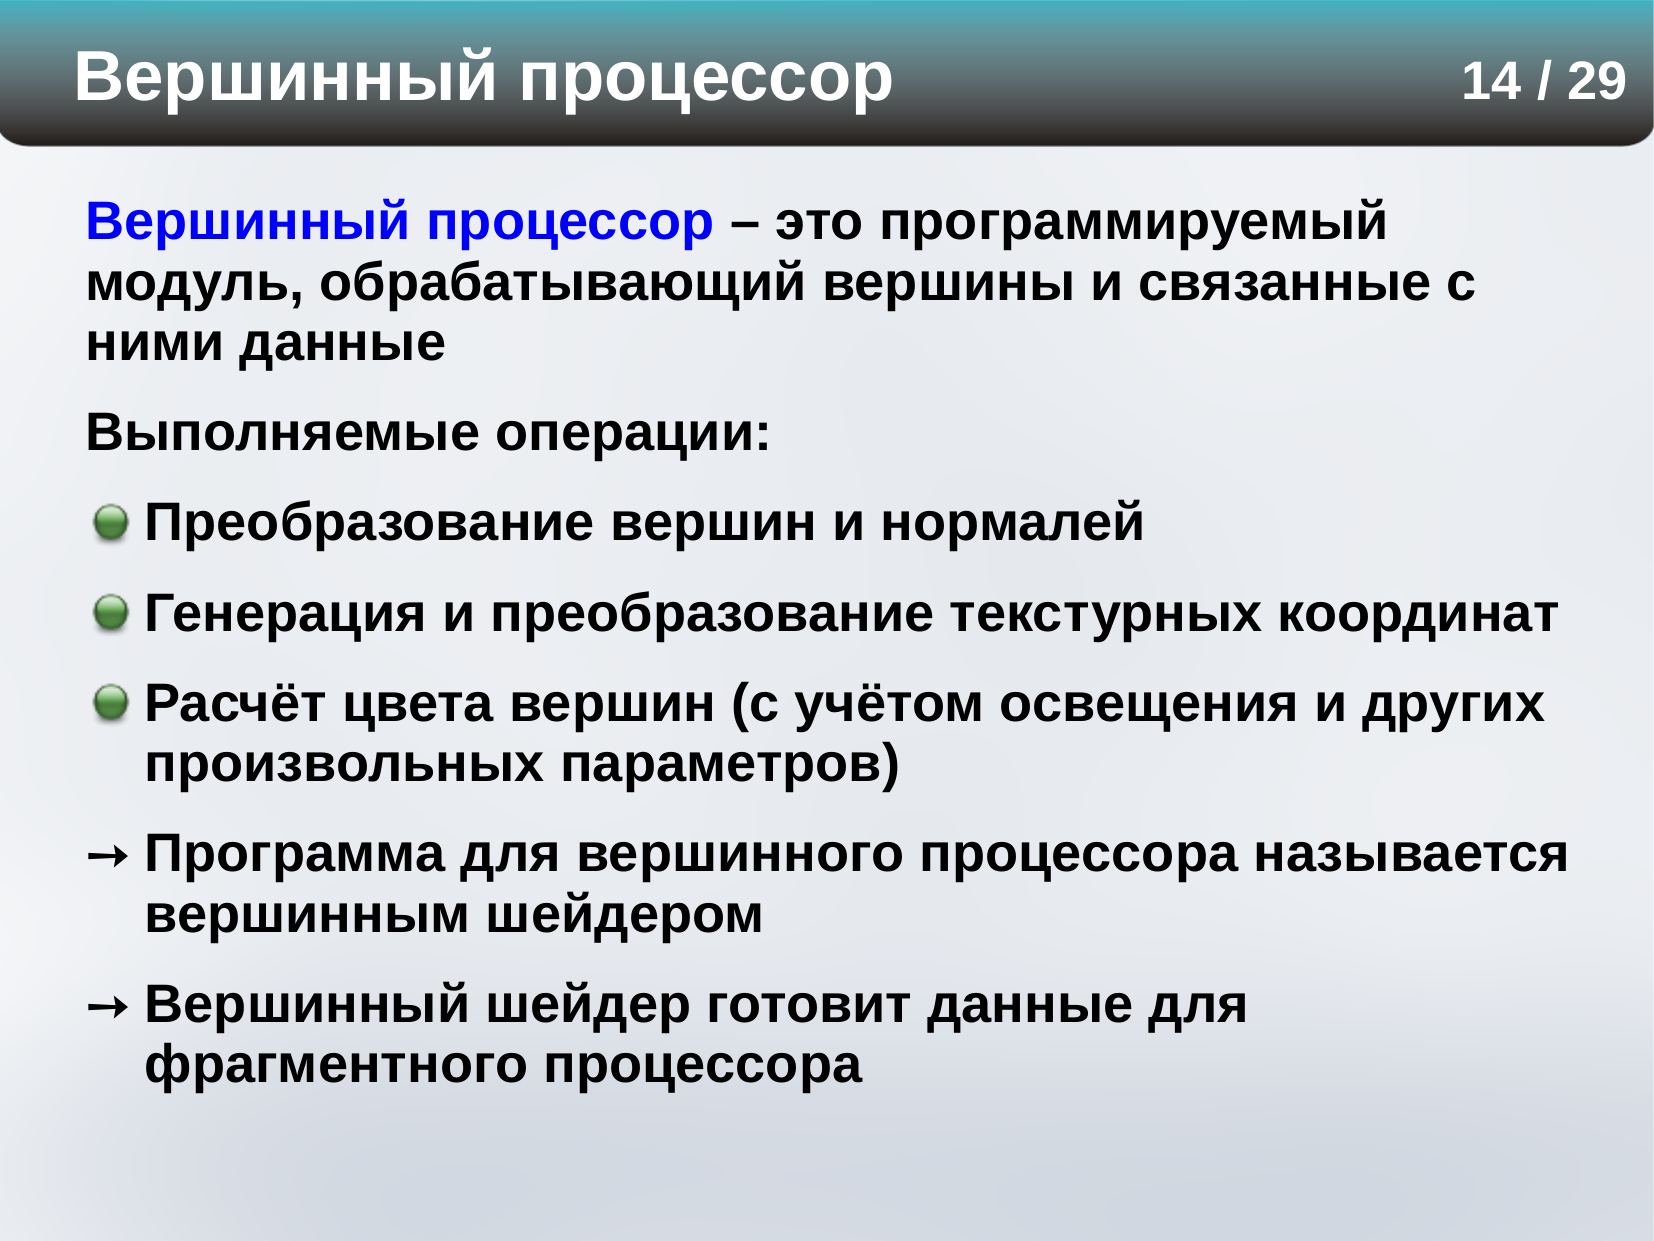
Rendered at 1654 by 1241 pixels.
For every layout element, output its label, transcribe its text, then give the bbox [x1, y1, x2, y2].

text_box Вершинный процессор [59, 29, 1418, 124]
text_box Вершинный процессор – это программируемый модуль, обрабатывающий вершины и связанные с ними данные Выполняемые операции: Преобразование вершин и нормалей Генерация и преобразование текстурных координат Расчёт цвета вершин (с учётом освещения и других произвольных параметров) Программа для вершинного процессора называется вершинным шейдером Вершинный шейдер готовит данные для фрагментного процессора [70, 183, 1595, 1102]
text_box <номер> / 29 [1446, 42, 1654, 179]
picture [0, 0, 1654, 1241]
